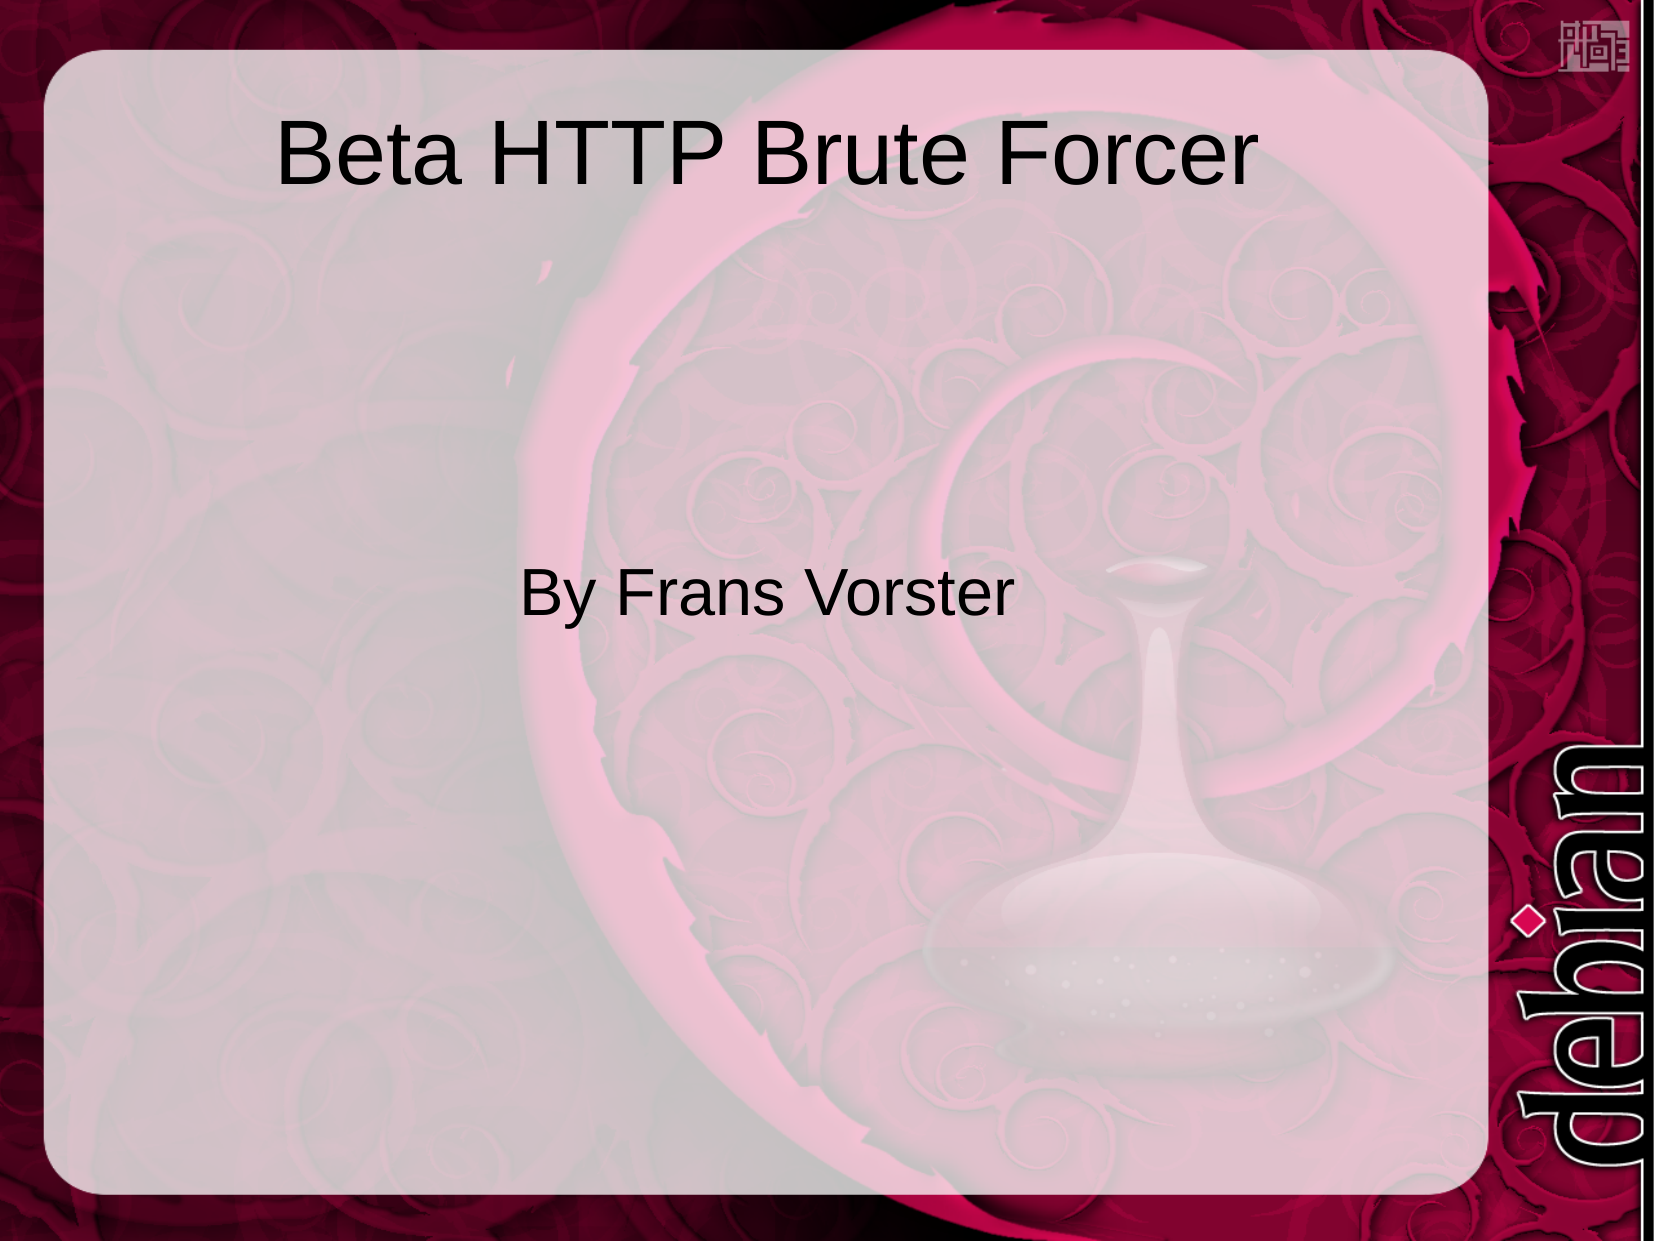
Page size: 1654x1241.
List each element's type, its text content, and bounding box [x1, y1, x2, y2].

picture [0, 0, 1654, 1241]
subtitle By Frans Vorster [59, 295, 1477, 1114]
title Beta HTTP Brute Forcer [59, 49, 1477, 257]
